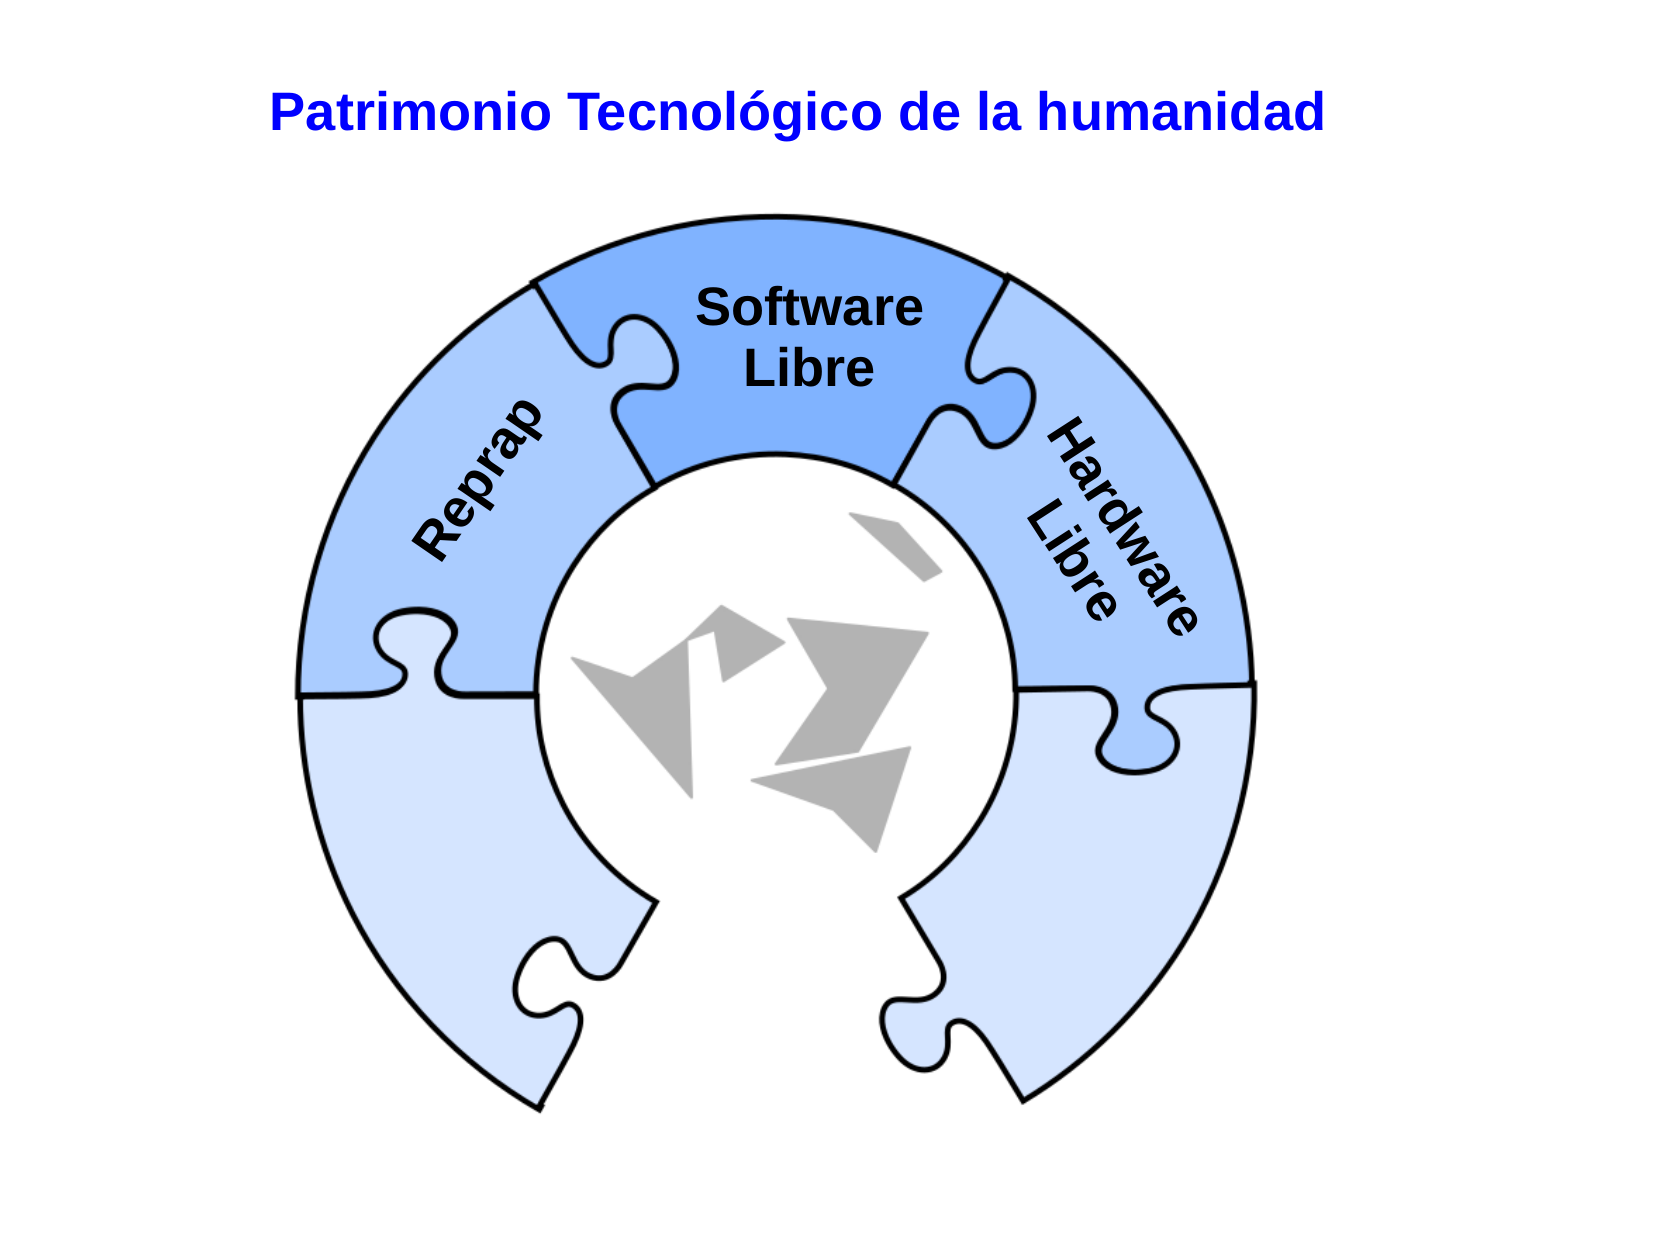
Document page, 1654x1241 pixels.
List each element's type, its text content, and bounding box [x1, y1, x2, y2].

text_box Hardware Libre [960, 374, 1246, 714]
picture [285, 203, 1276, 1141]
text_box Software Libre [675, 269, 946, 406]
text_box Reprap [370, 345, 601, 621]
text_box Patrimonio Tecnológico de la humanidad [255, 74, 1411, 166]
